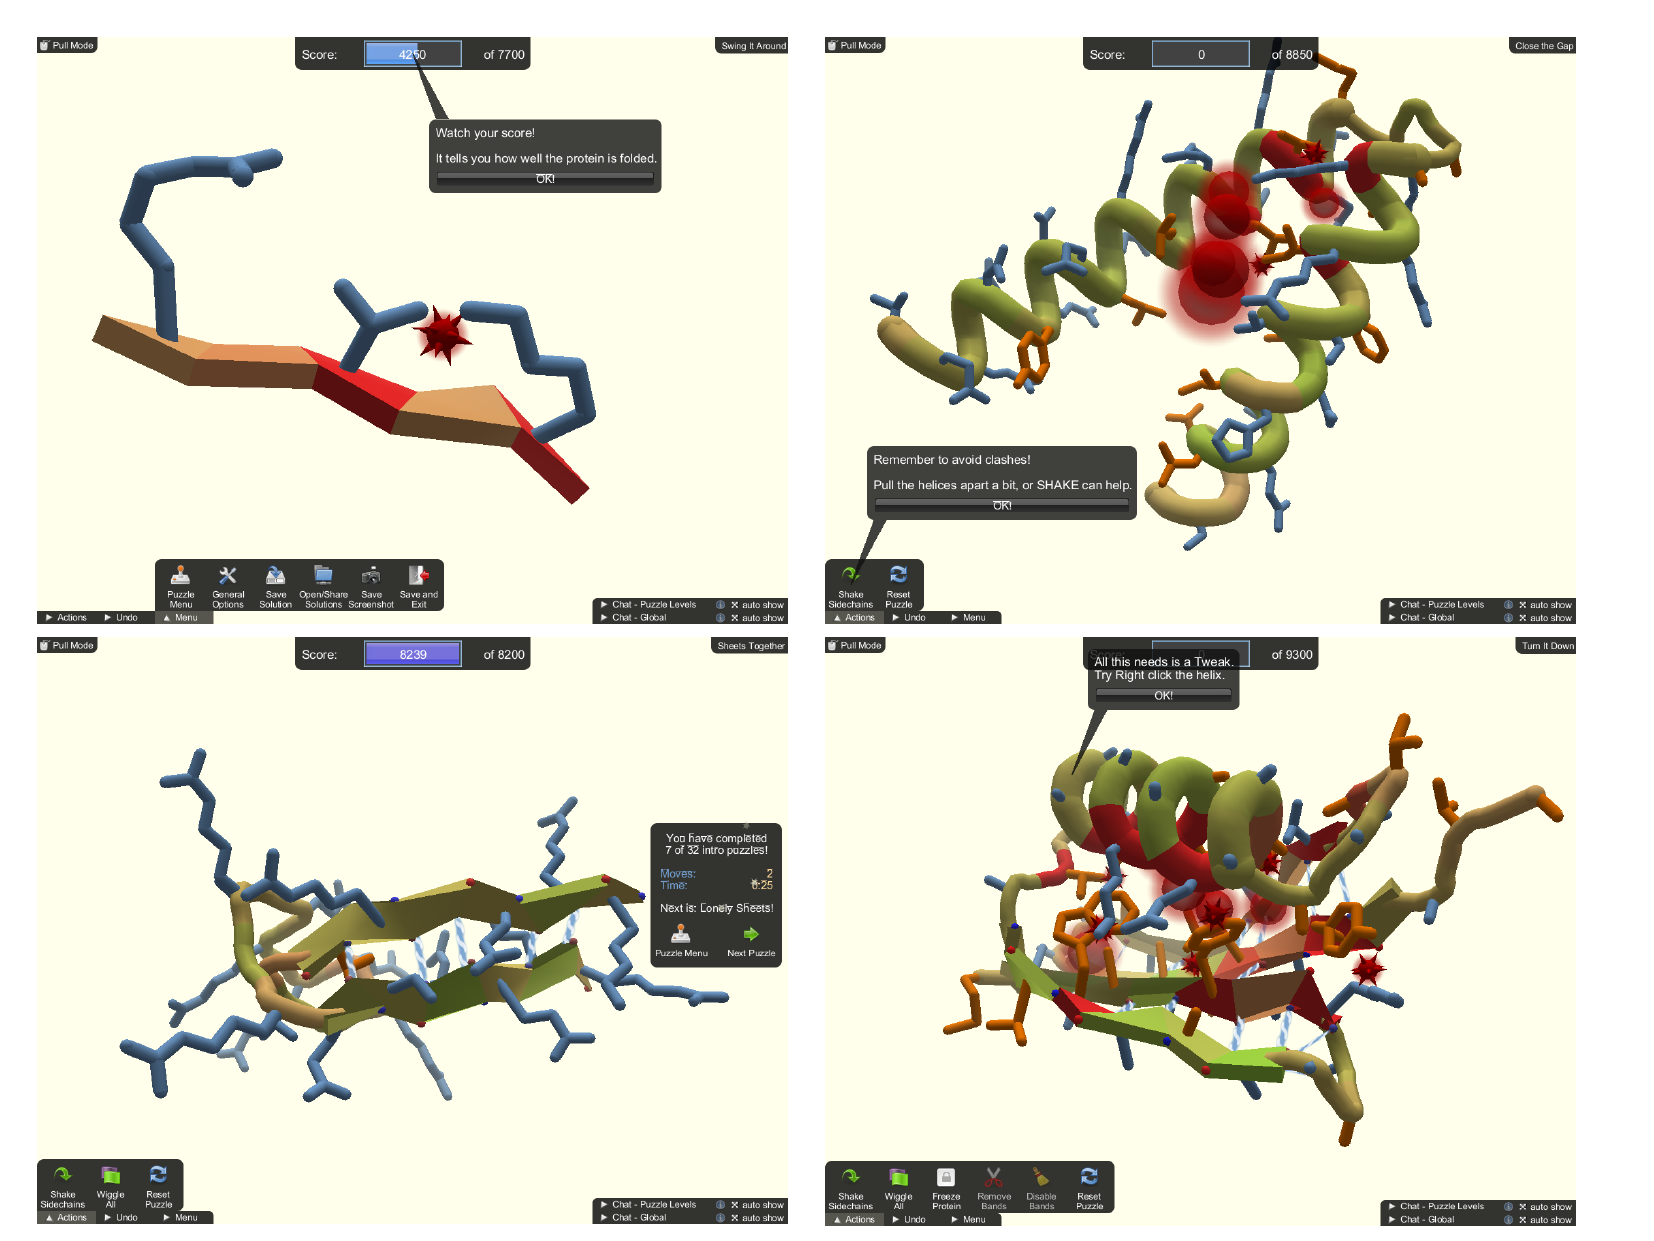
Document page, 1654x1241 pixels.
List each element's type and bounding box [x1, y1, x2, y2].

picture [37, 637, 788, 1224]
picture [825, 637, 1576, 1226]
picture [825, 37, 1576, 624]
picture [37, 37, 788, 624]
